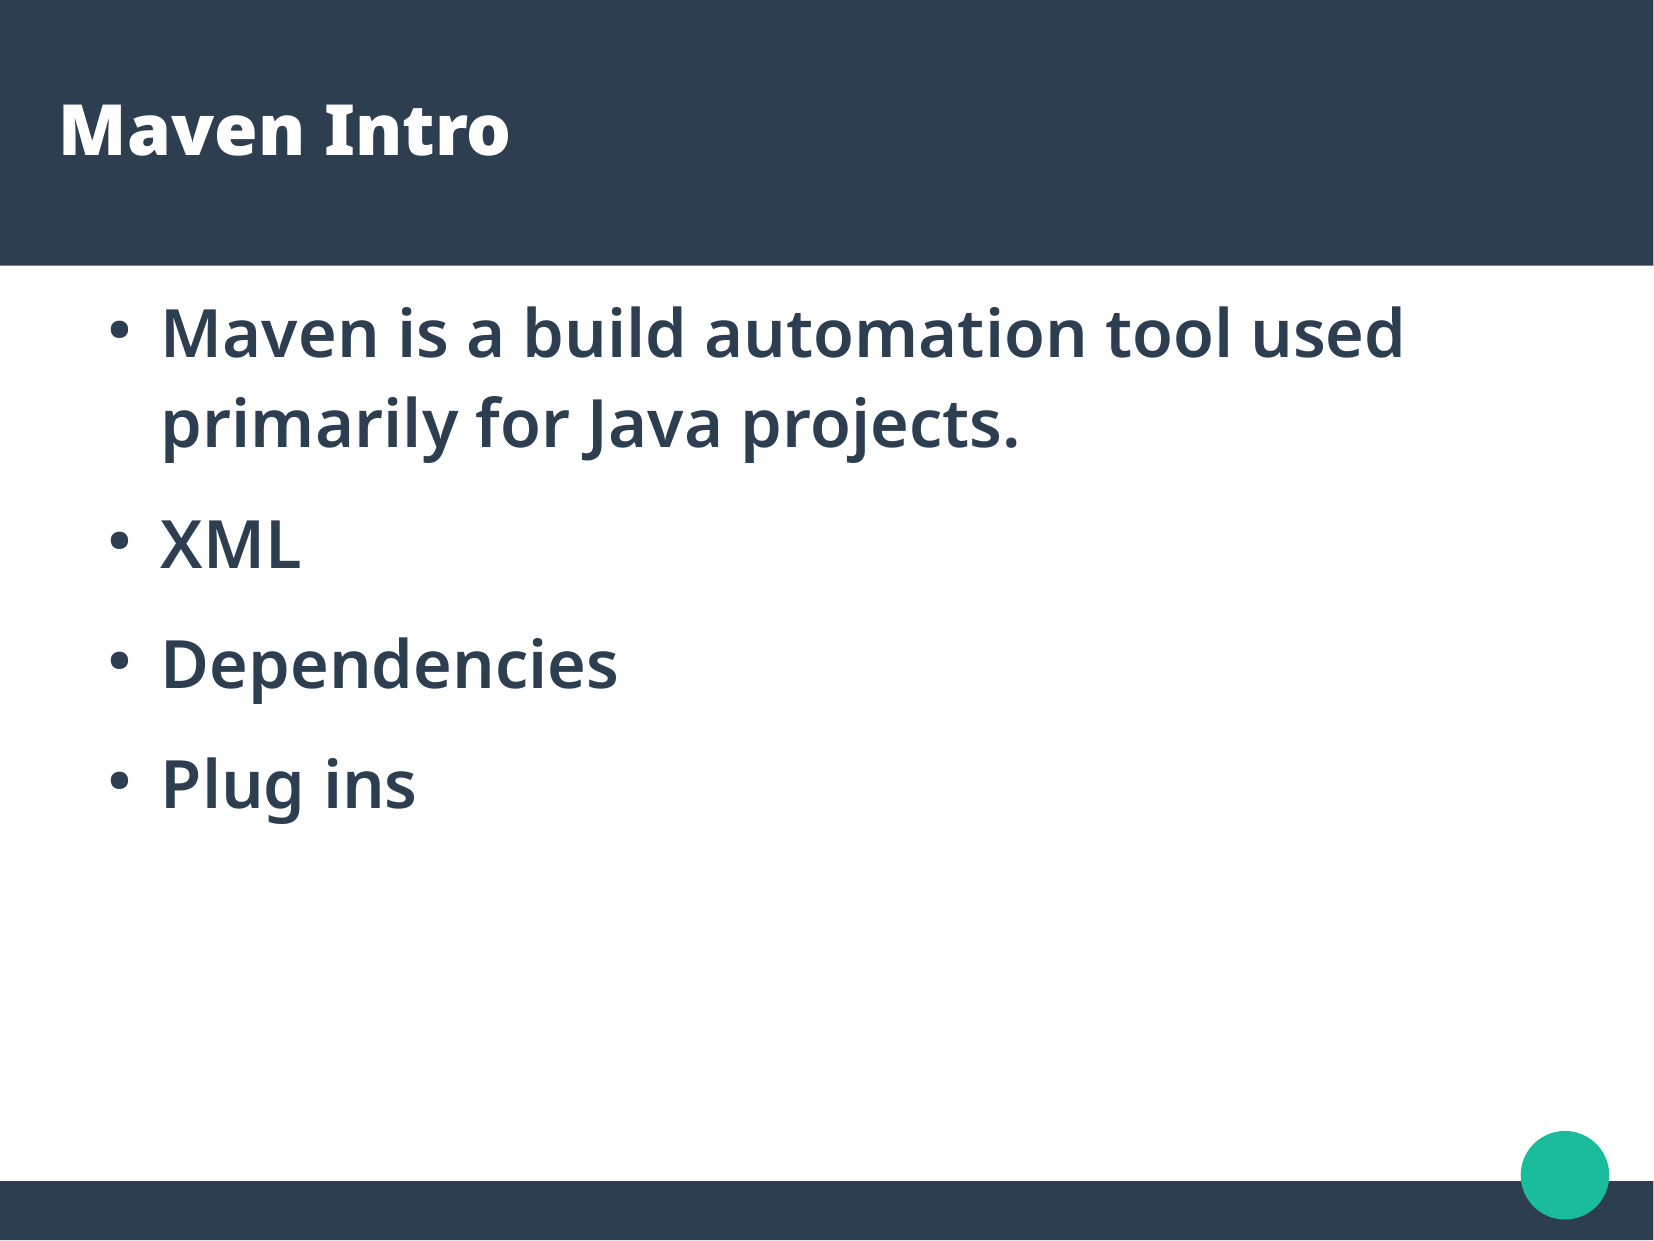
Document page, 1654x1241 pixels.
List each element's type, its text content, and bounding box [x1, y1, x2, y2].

list Maven is a build automation tool used primarily for Java projects. XML Dependencies Plug ins [90, 285, 1579, 1006]
title Maven Intro [59, 49, 1595, 207]
